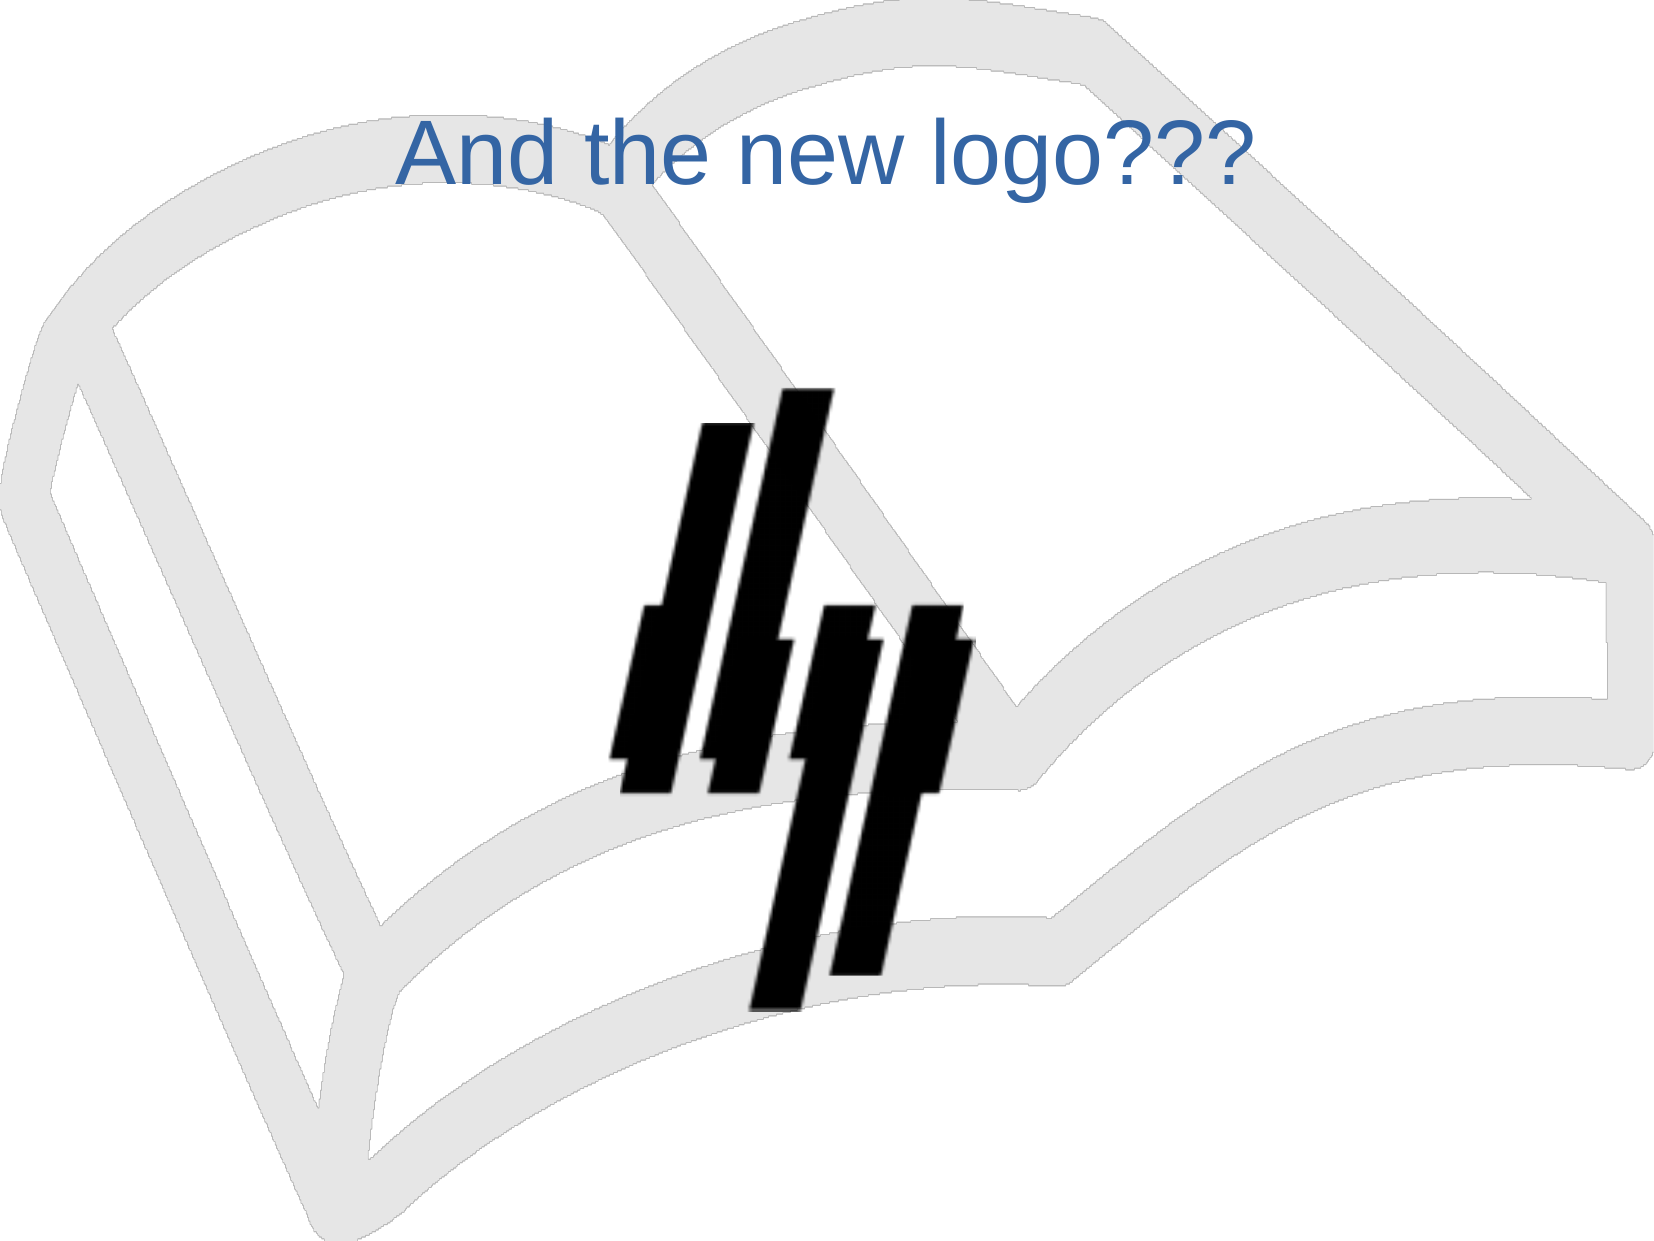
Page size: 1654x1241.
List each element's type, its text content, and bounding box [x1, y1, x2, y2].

picture [0, 0, 1654, 1241]
title And the new logo??? [82, 49, 1571, 257]
